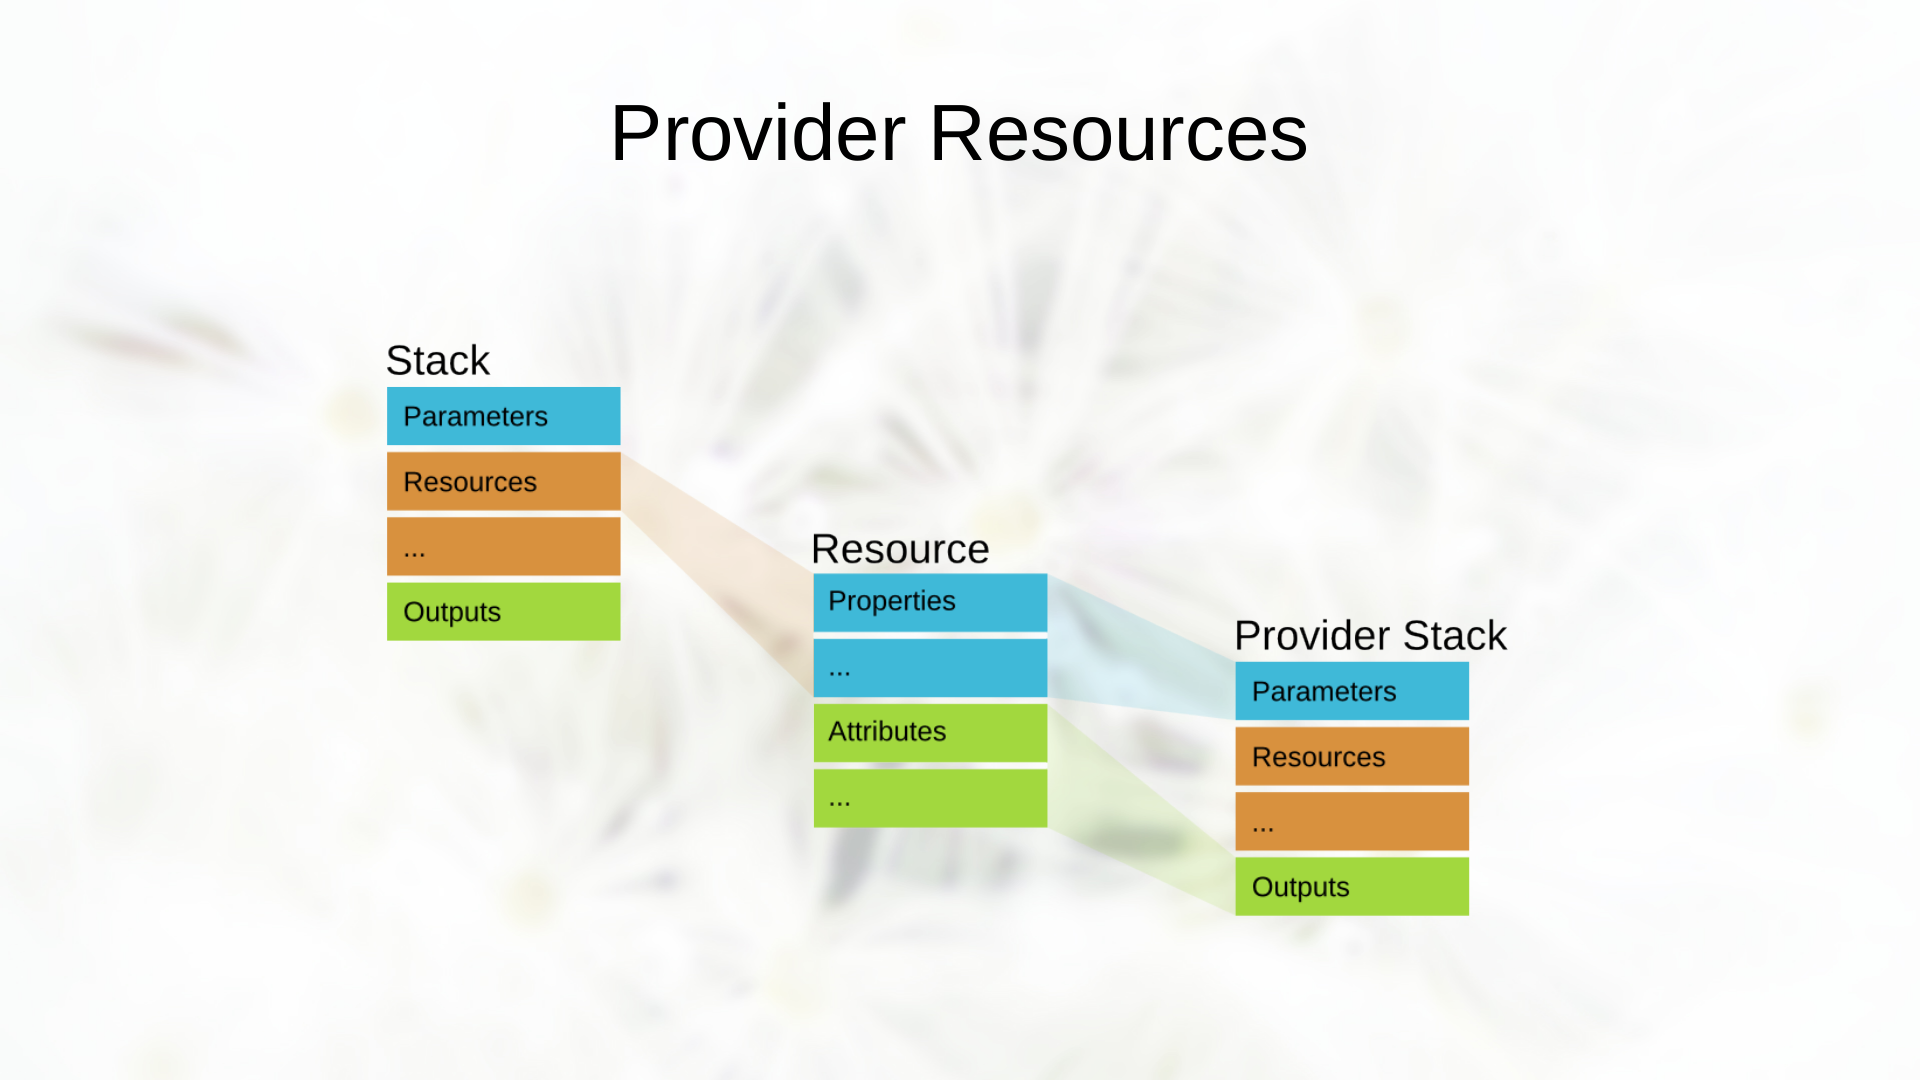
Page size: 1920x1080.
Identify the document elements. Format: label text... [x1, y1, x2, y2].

title Provider Resources [95, 42, 1824, 224]
picture [0, 0, 1920, 1080]
